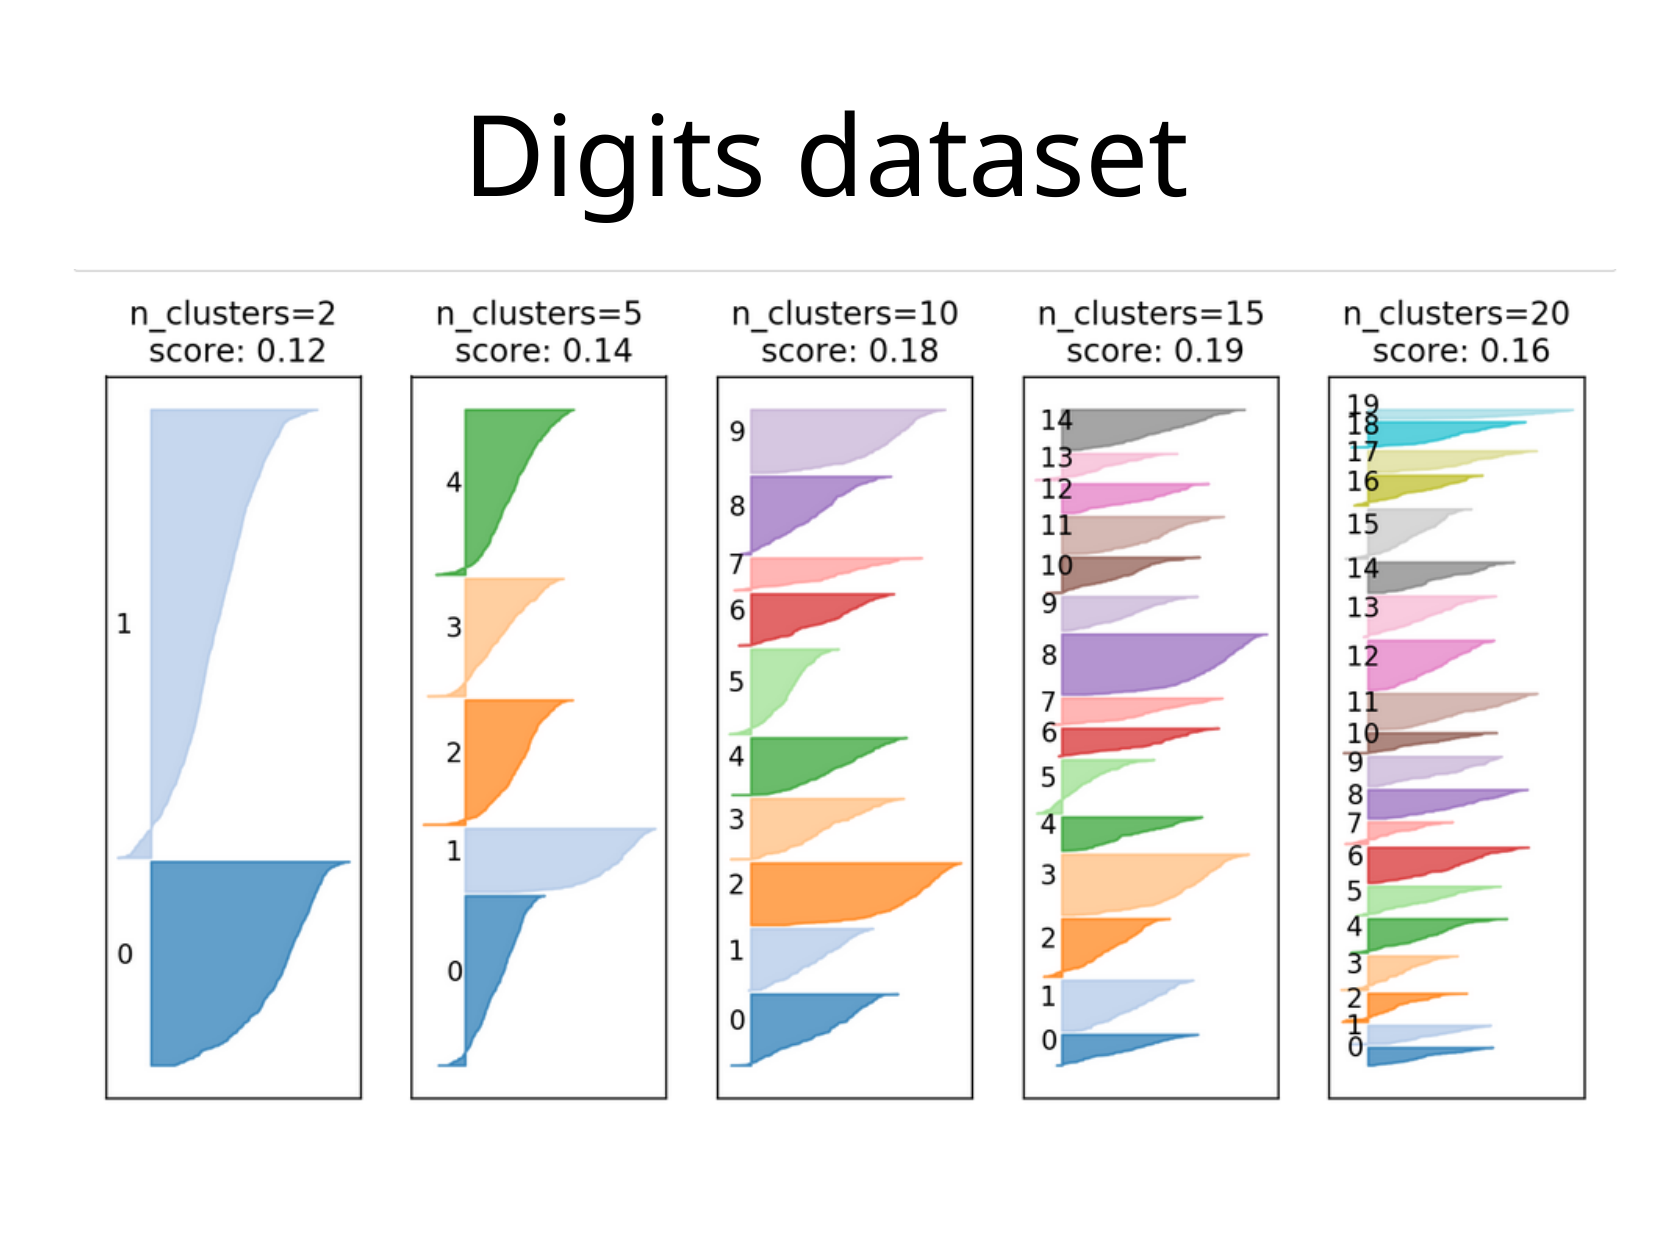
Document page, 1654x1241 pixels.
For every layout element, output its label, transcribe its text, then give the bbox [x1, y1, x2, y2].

title Digits dataset [82, 49, 1571, 257]
picture [54, 269, 1621, 1116]
